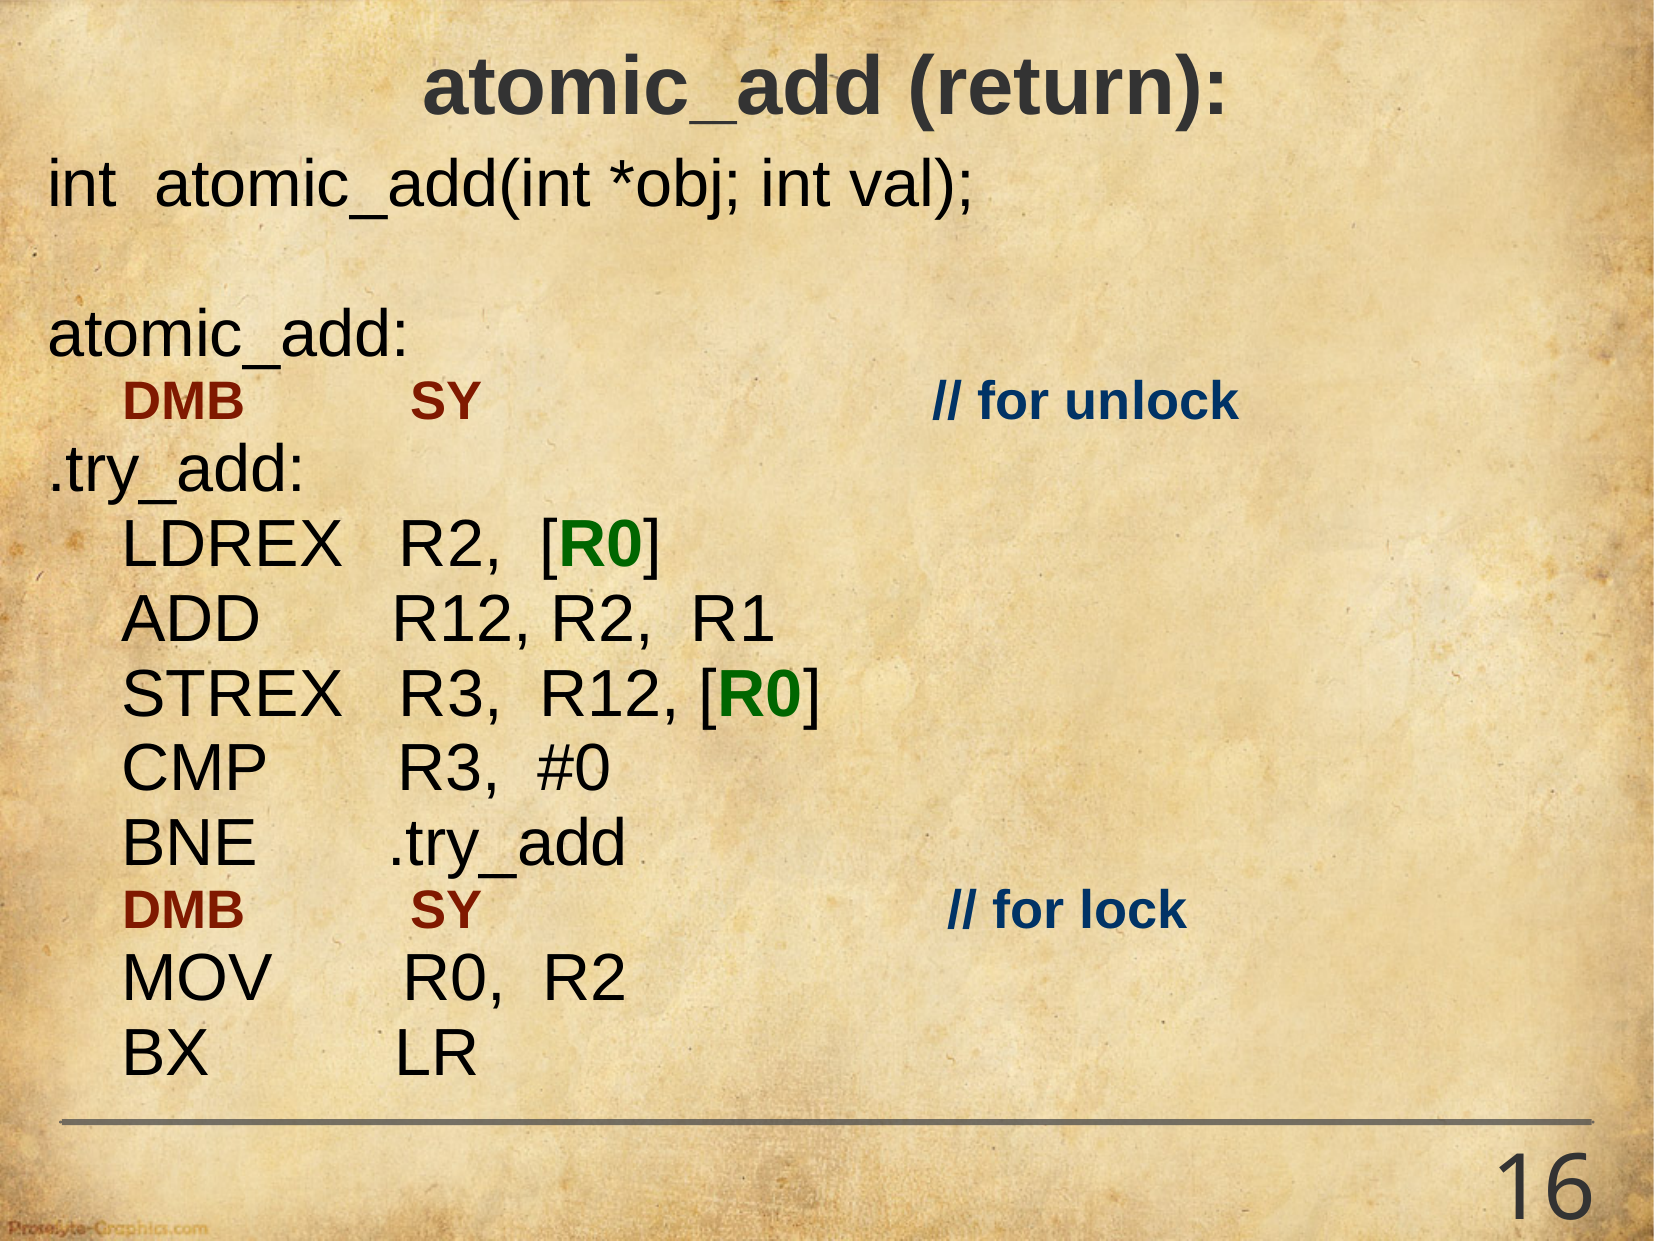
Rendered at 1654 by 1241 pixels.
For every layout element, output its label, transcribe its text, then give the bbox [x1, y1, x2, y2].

title atomic_add (return): [82, 0, 1571, 141]
text_box <номер> [1476, 1114, 1642, 1236]
picture [0, 0, 1654, 1241]
subtitle int atomic_add(int *obj; int val); atomic_add: DMB SY // for unlock .try_add: LDREX R2, [R0] ADD R12, R2, R1 STREX R3, R12, [R0] CMP R3, #0 BNE .try_add DMB SY // for lock MOV R0, R2 BX LR [47, 141, 1595, 1170]
